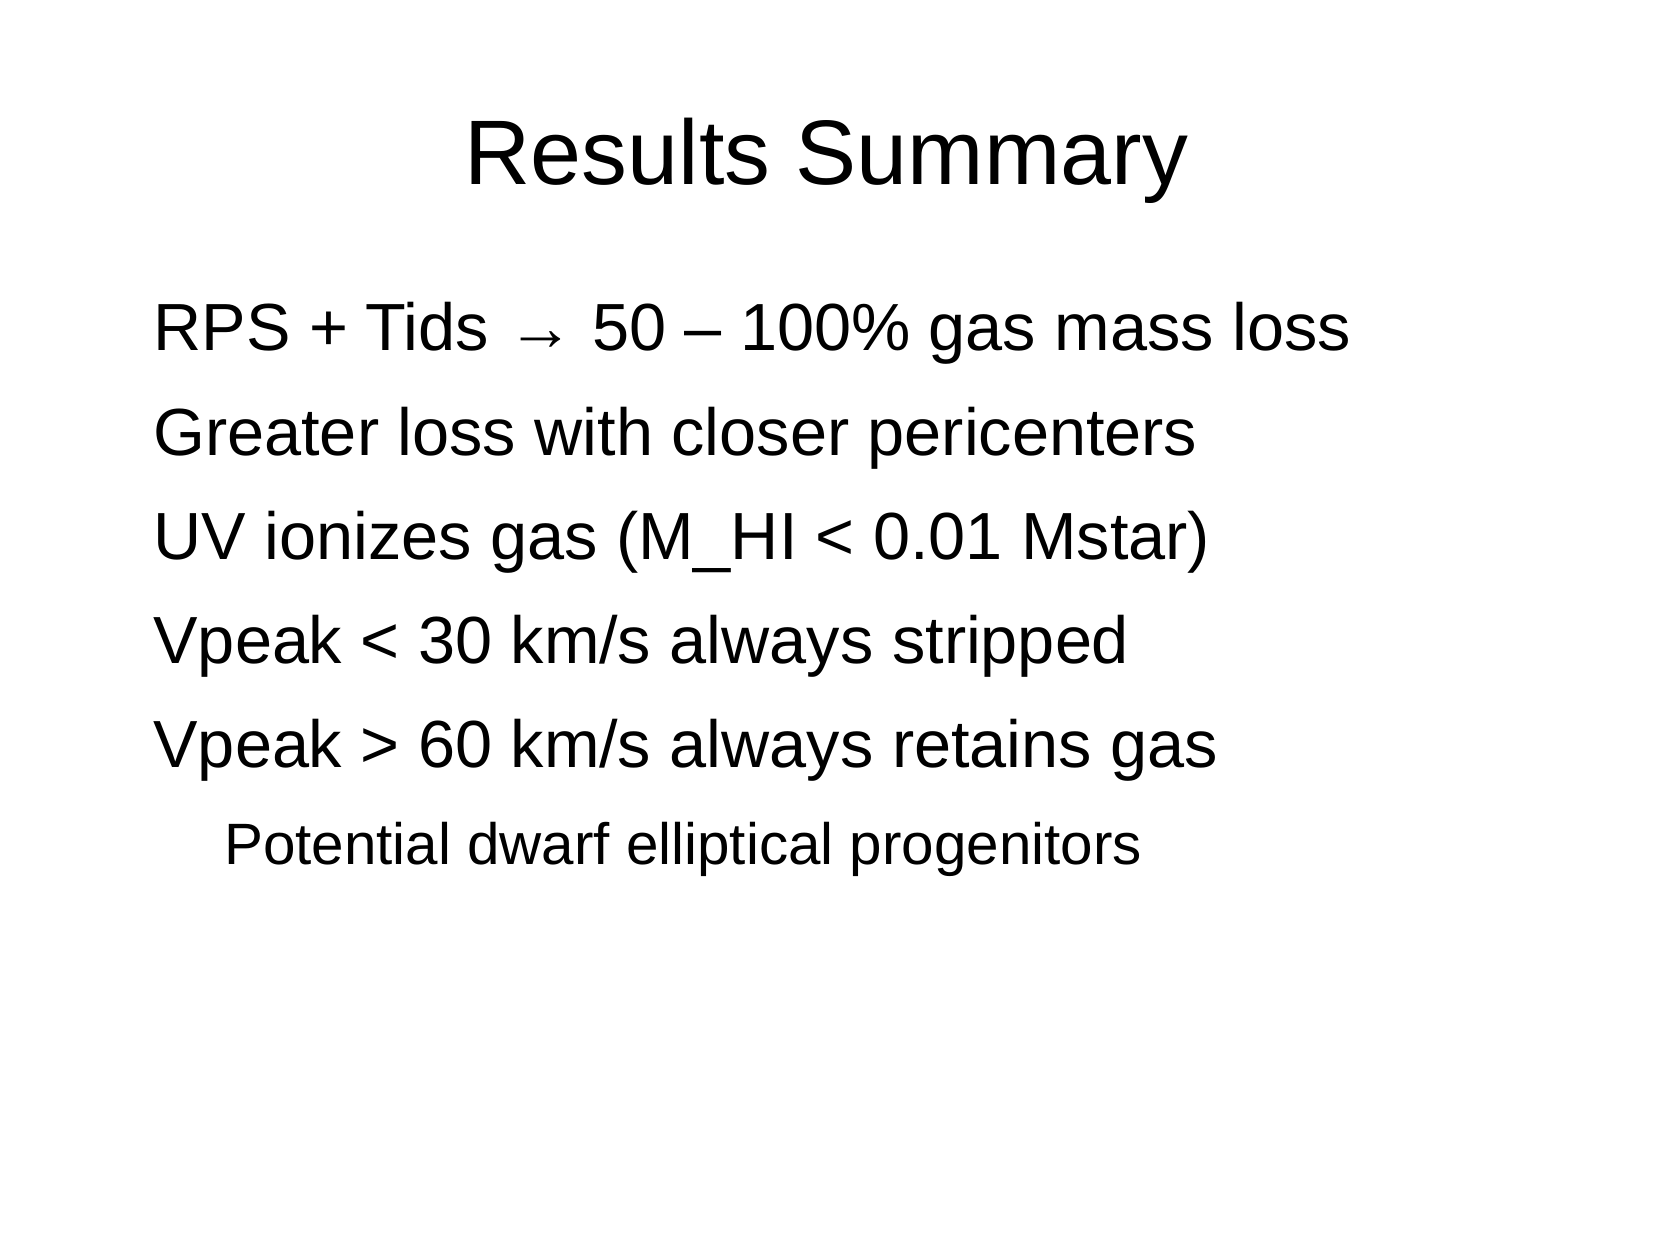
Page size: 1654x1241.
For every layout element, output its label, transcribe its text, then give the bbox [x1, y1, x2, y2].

list RPS + Tids → 50 – 100% gas mass loss Greater loss with closer pericenters UV ionizes gas (M_HI < 0.01 Mstar) Vpeak < 30 km/s always stripped Vpeak > 60 km/s always retains gas Potential dwarf elliptical progenitors [82, 290, 1571, 1010]
title Results Summary [82, 49, 1571, 257]
